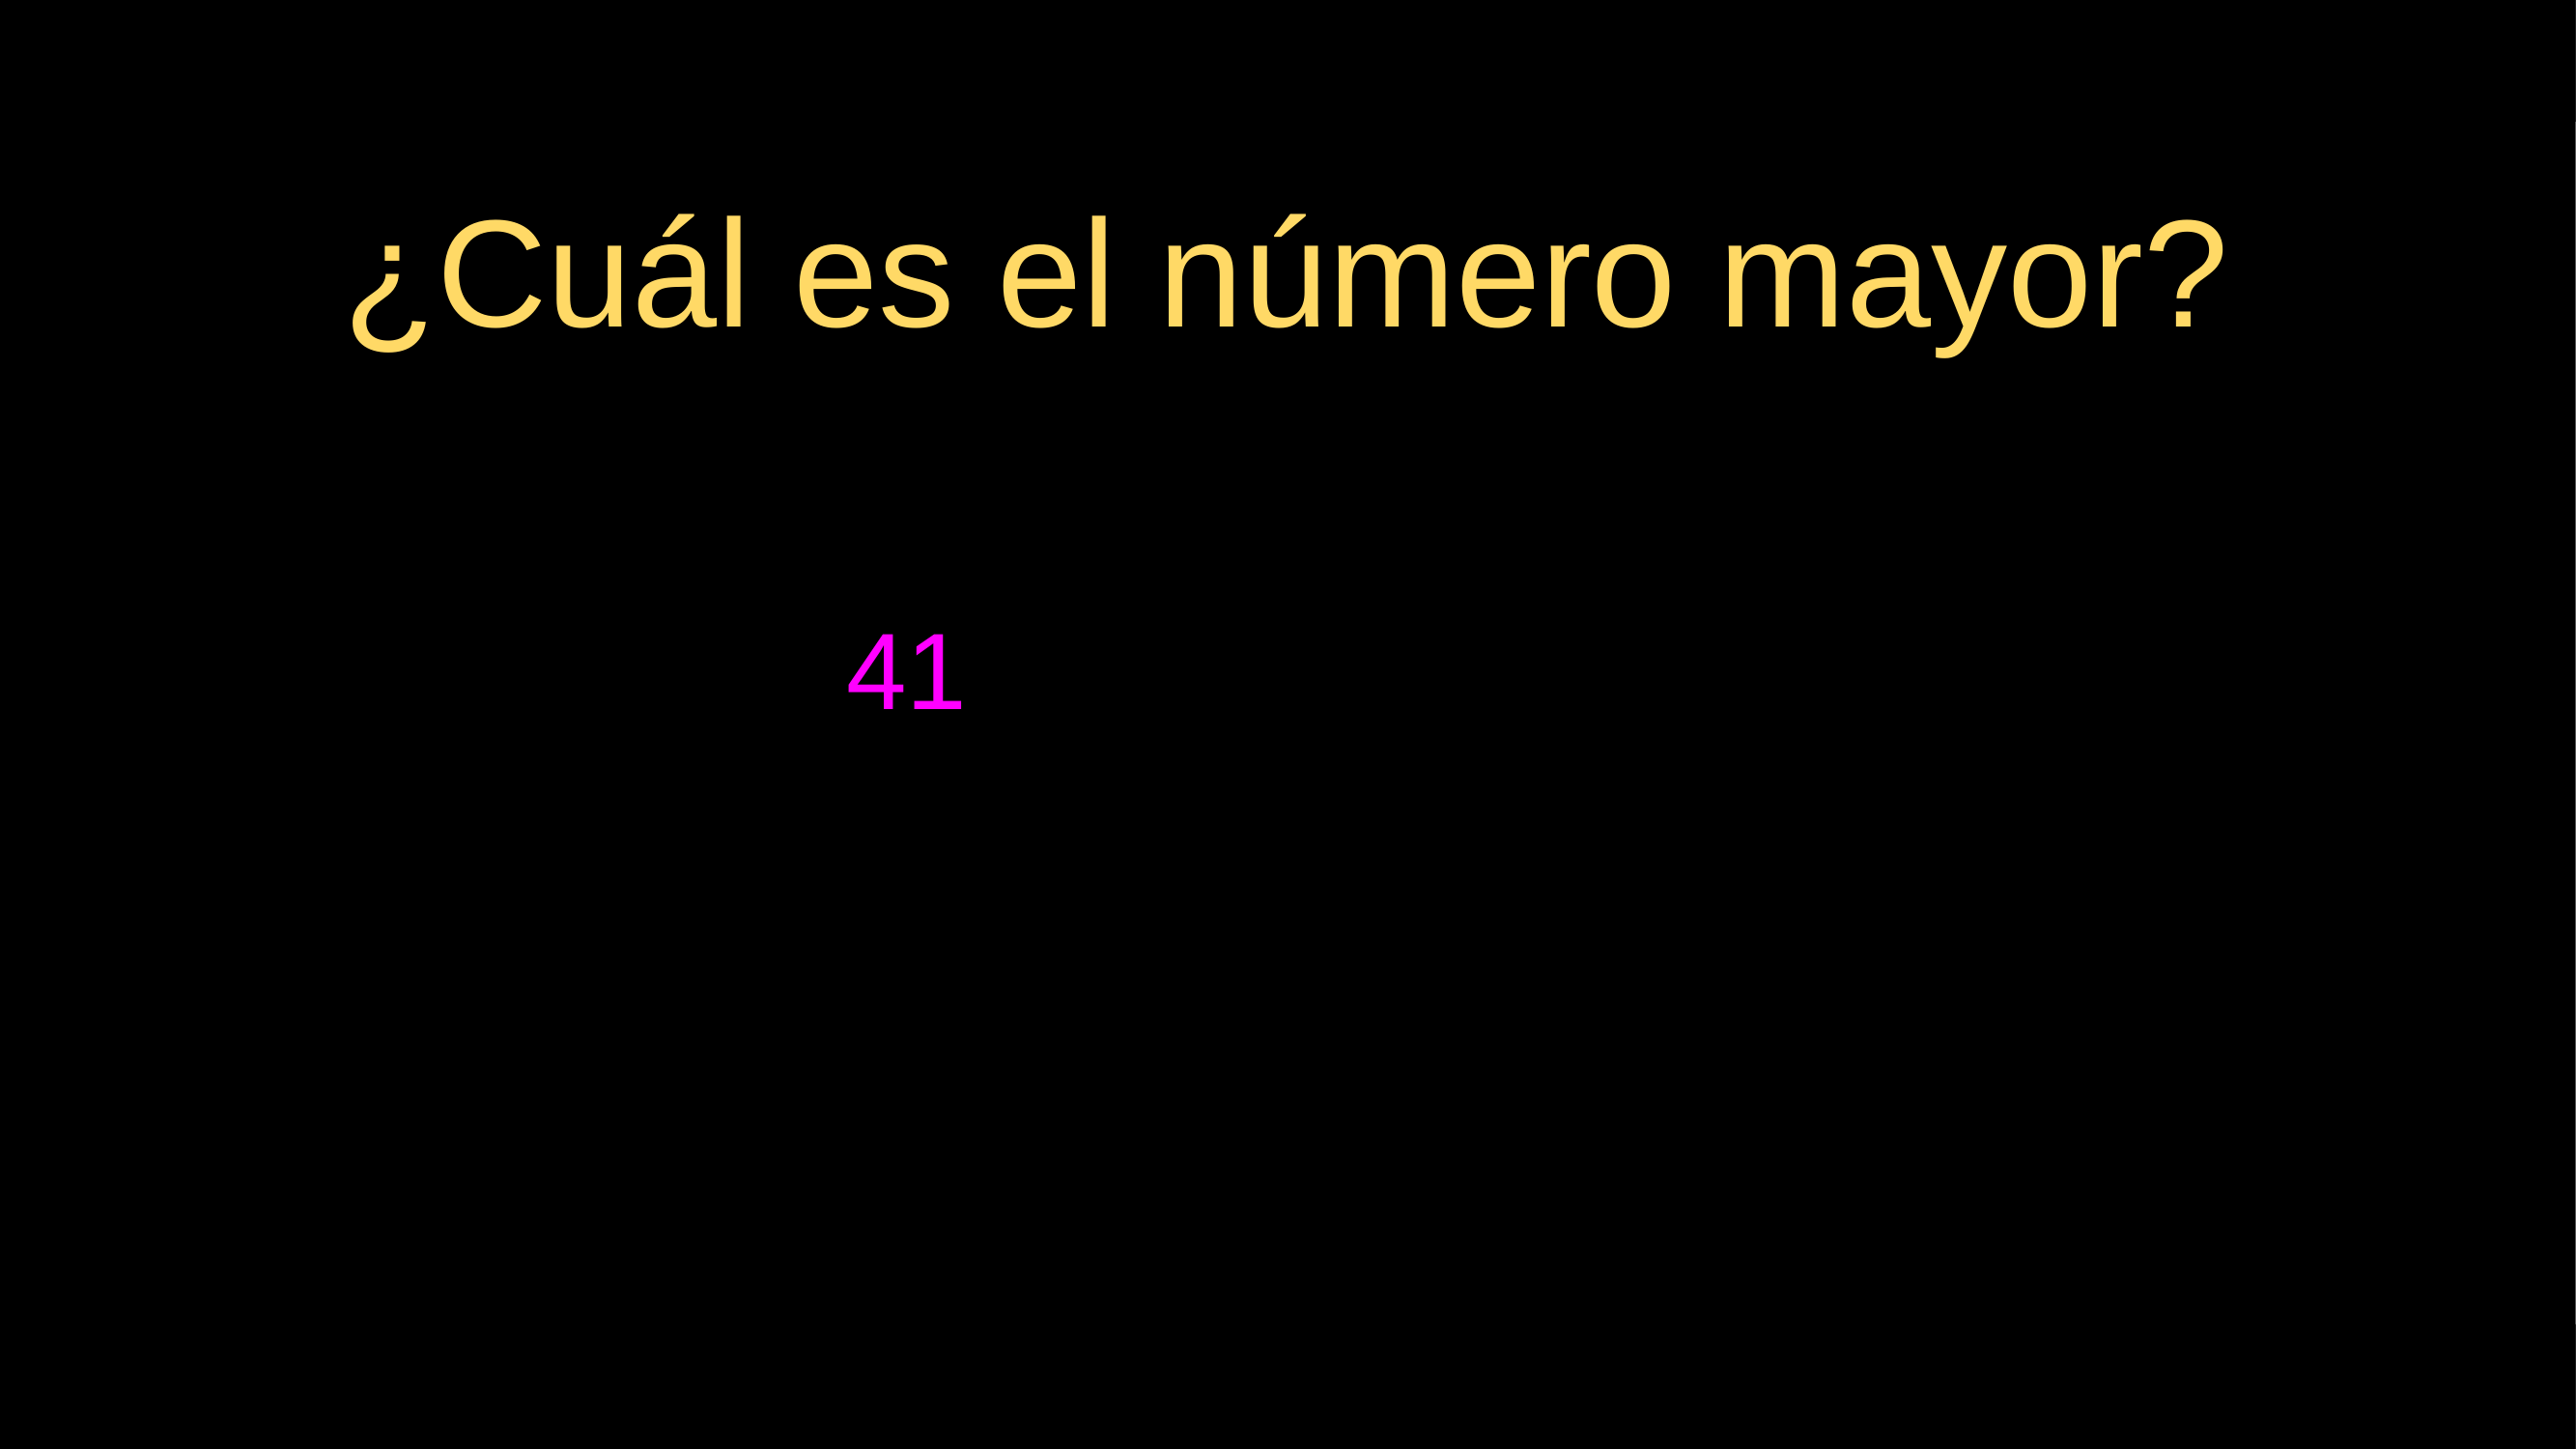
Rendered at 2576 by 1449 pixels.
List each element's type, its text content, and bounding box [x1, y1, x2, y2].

title ¿Cuál es el número mayor? [183, 129, 2392, 403]
text_box 41 [846, 572, 1006, 759]
